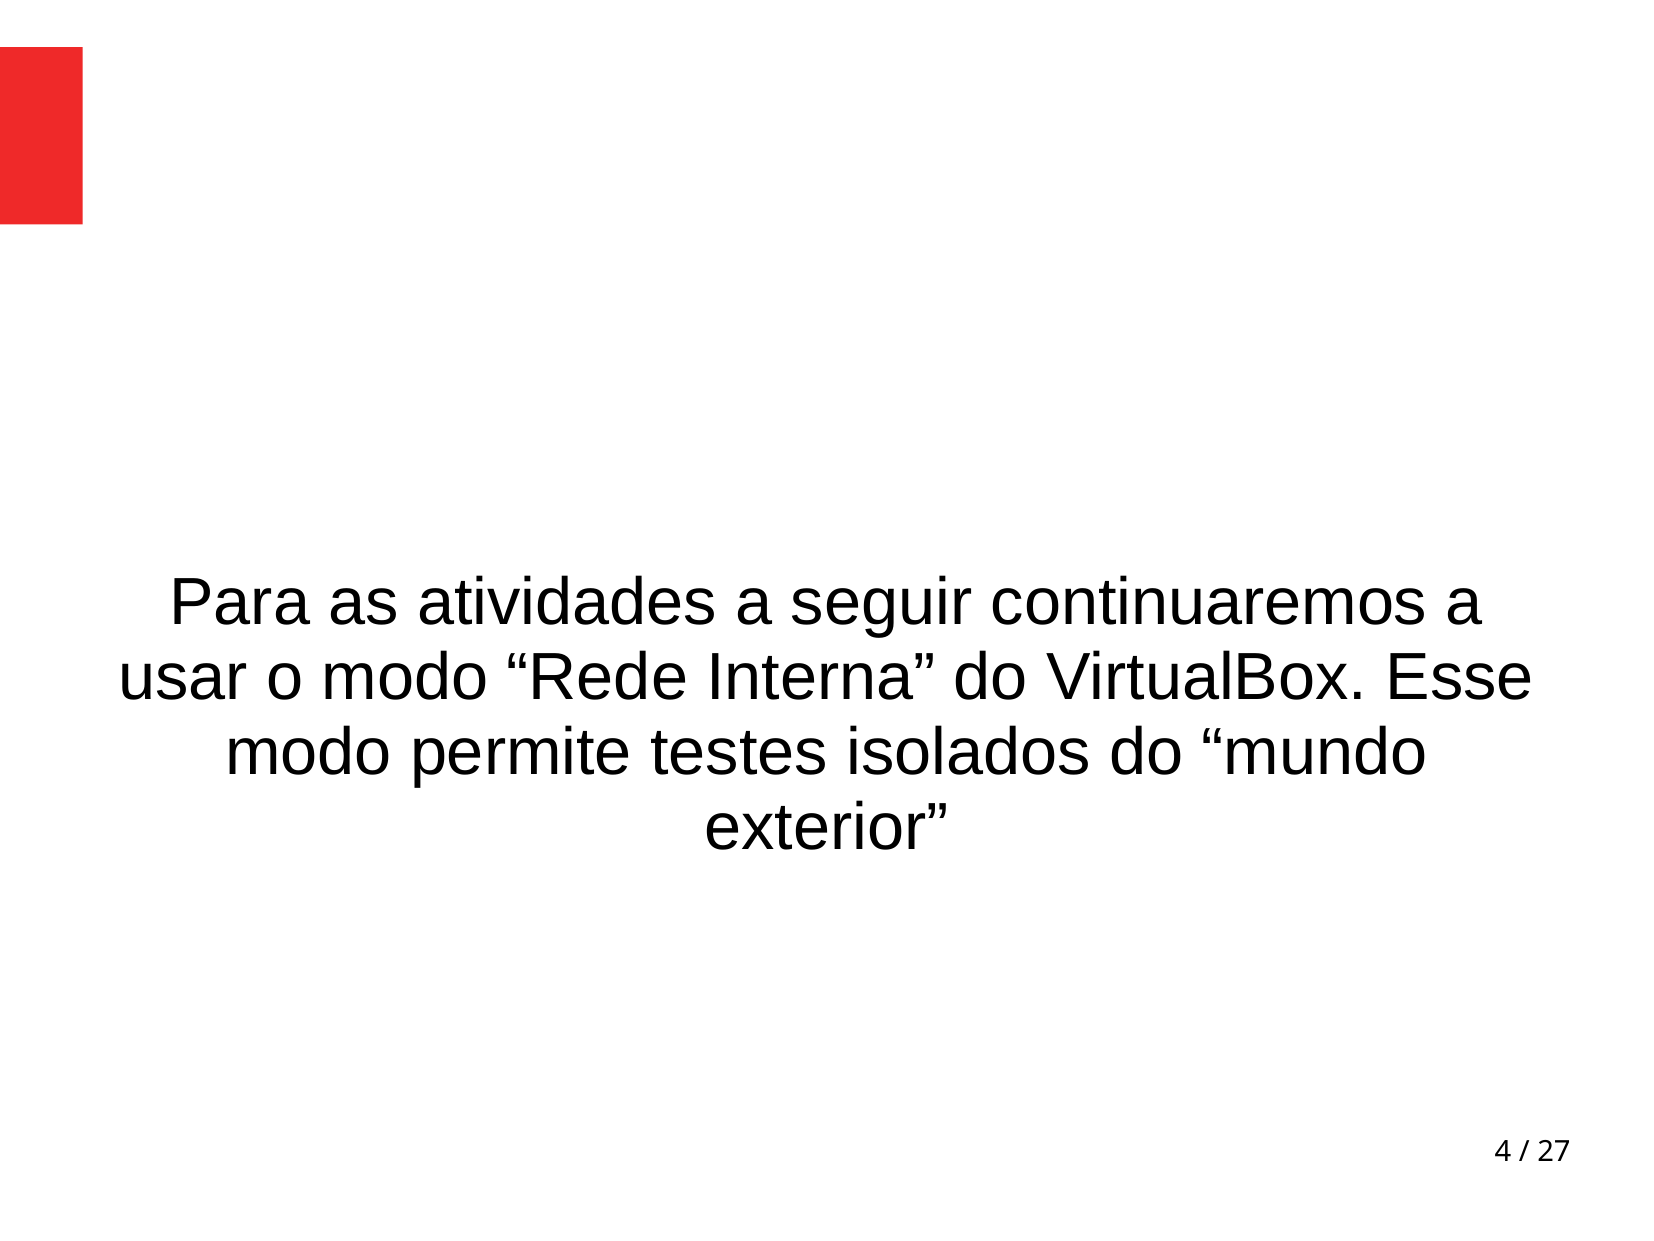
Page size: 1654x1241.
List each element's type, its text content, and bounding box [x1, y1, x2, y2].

subtitle Para as atividades a seguir continuaremos a usar o modo “Rede Interna” do VirtualBox. Esse modo permite testes isolados do “mundo exterior” [118, 354, 1536, 1074]
